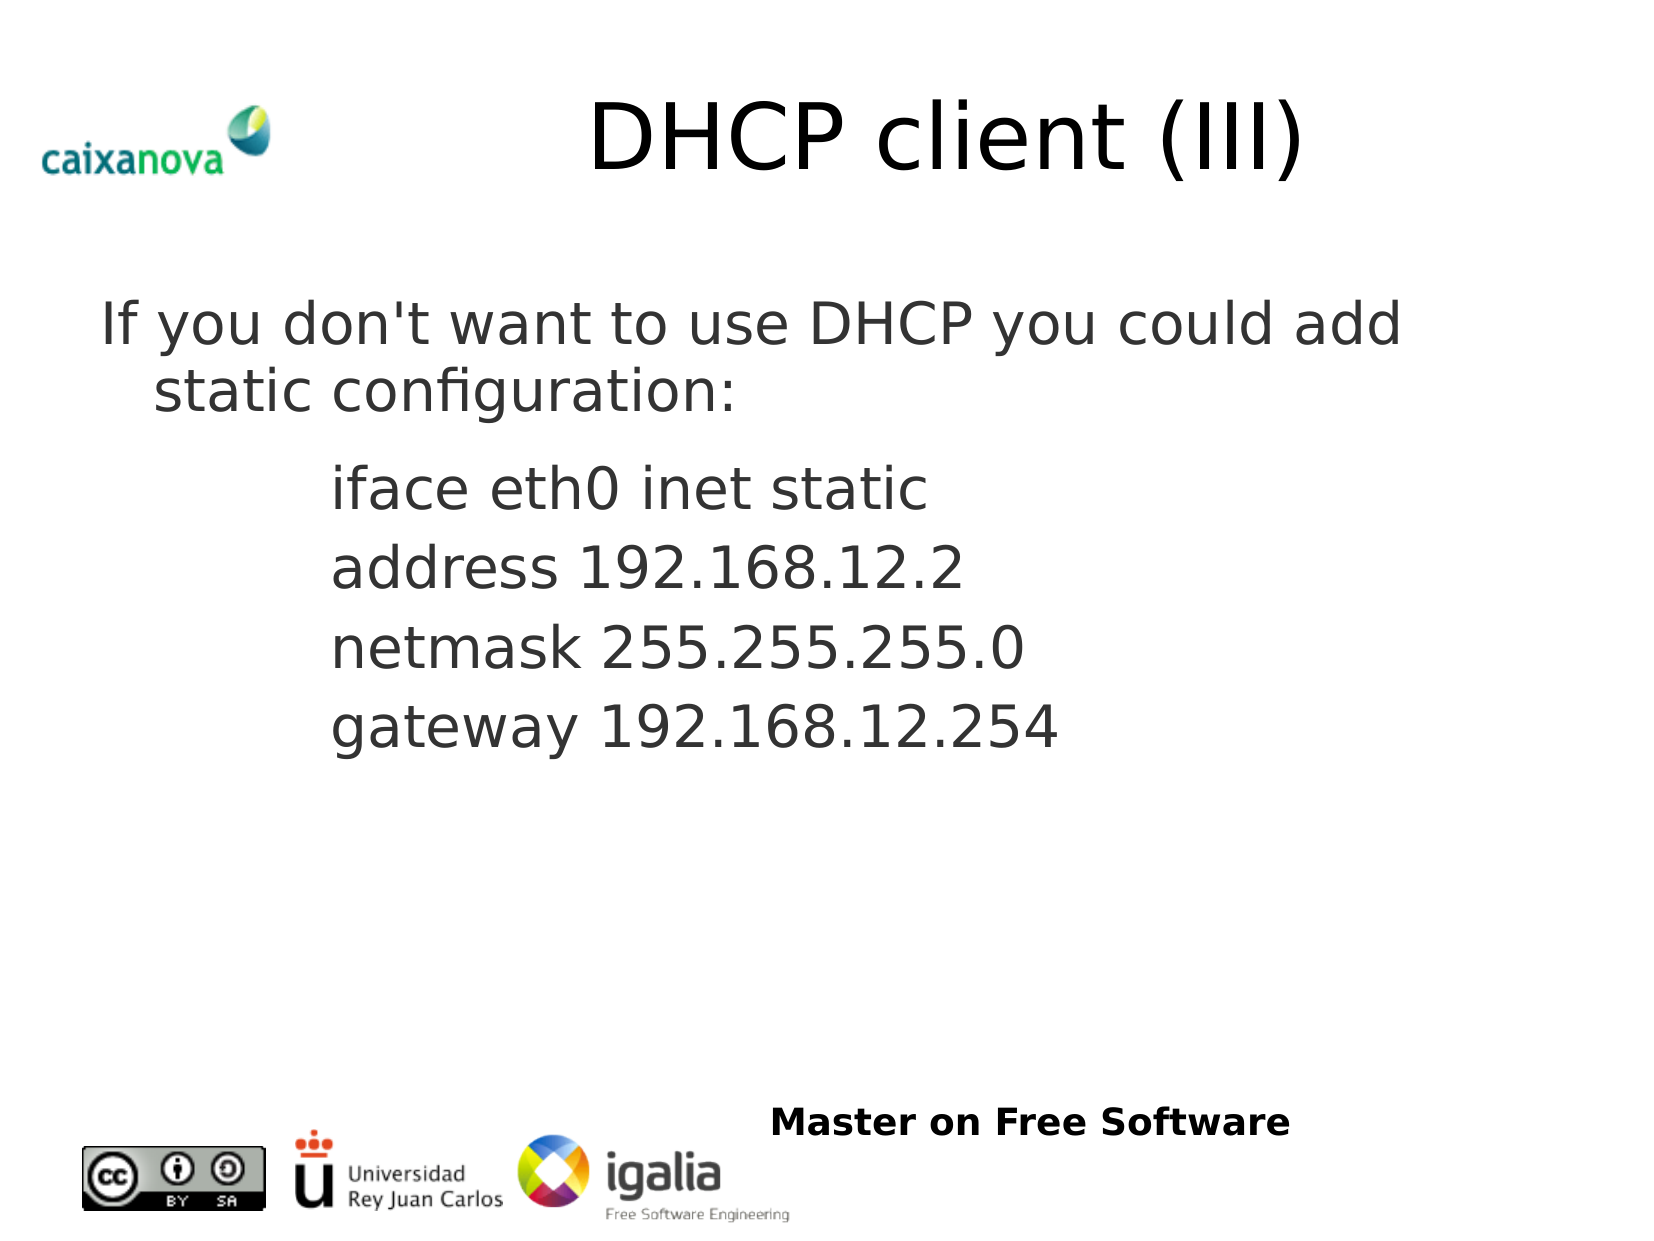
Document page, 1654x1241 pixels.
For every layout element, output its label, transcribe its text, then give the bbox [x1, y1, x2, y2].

picture [295, 1121, 811, 1235]
picture [29, 73, 284, 207]
title DHCP client (III) [295, 38, 1601, 237]
list If you don't want to use DHCP you could add static configuration: iface eth0 inet static address 192.168.12.2 netmask 255.255.255.0 gateway 192.168.12.254 [82, 290, 1571, 1093]
picture [82, 1146, 266, 1211]
